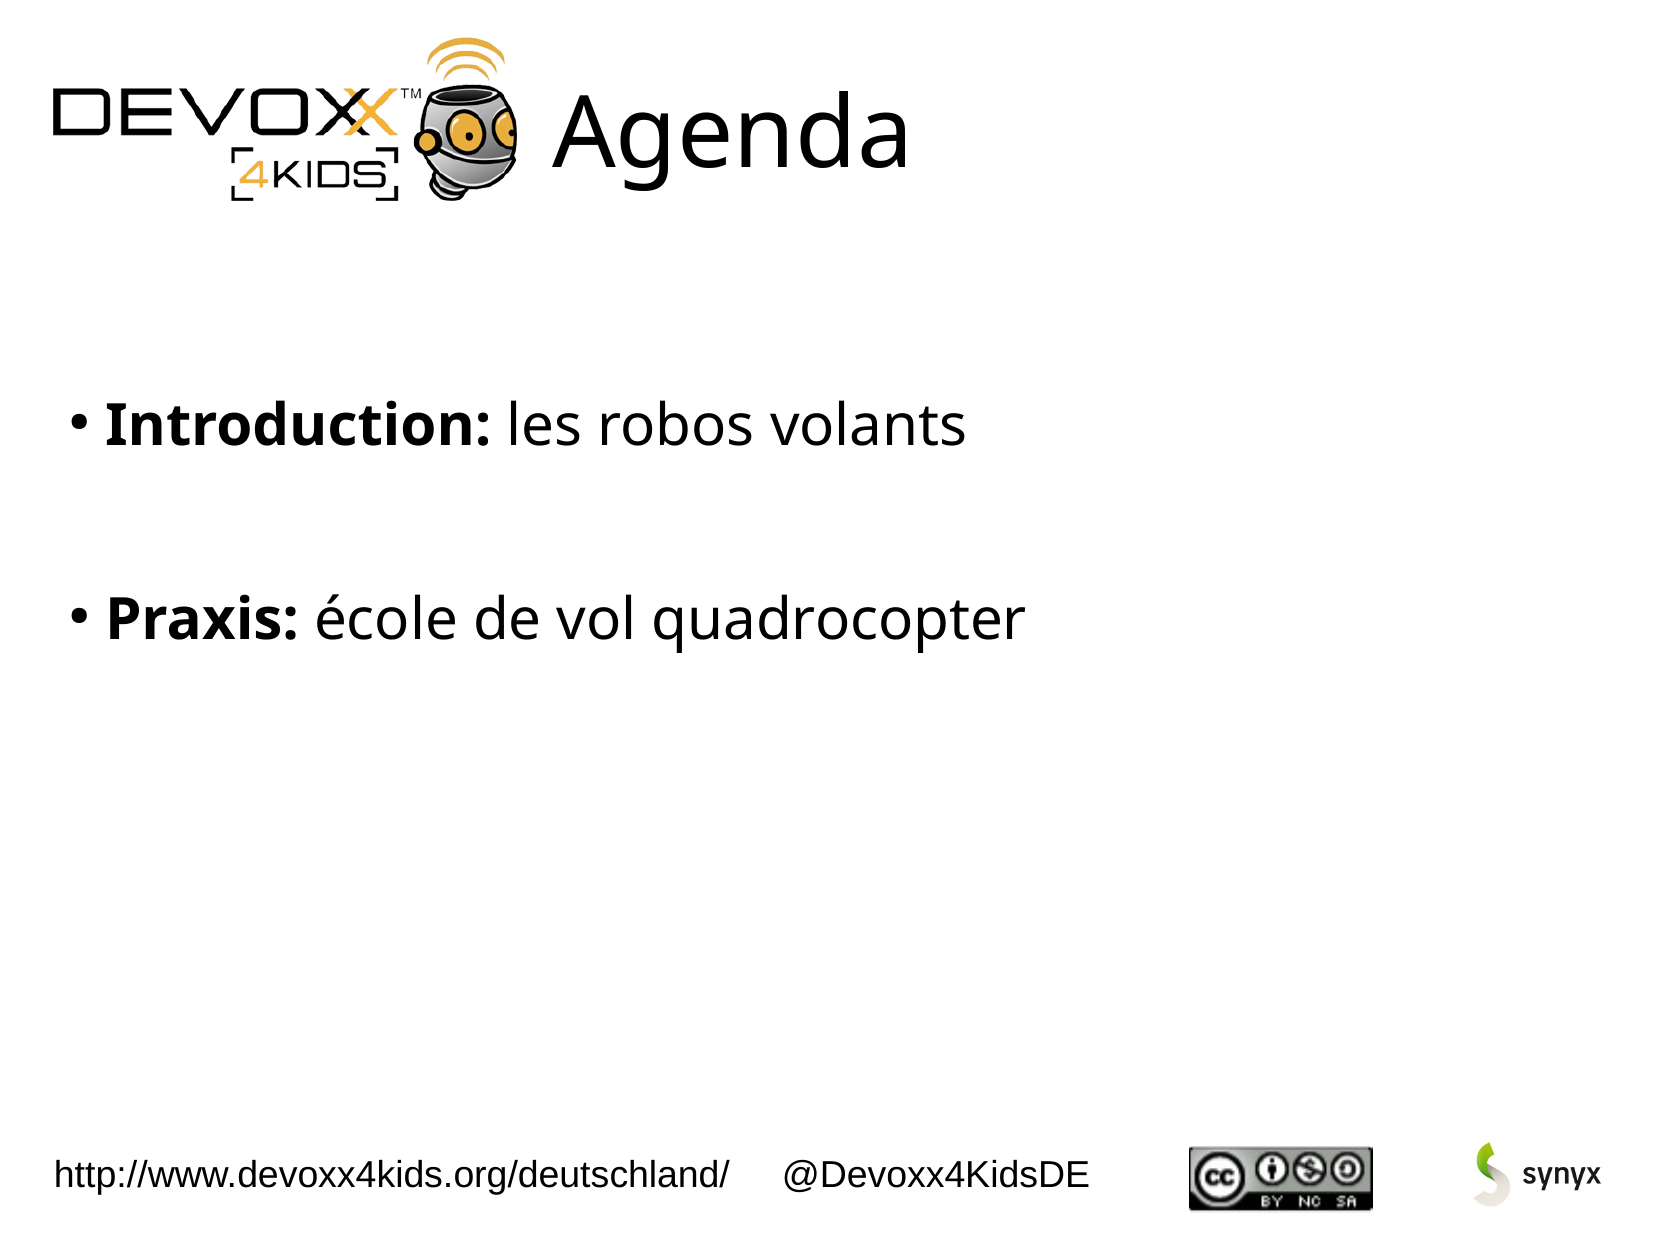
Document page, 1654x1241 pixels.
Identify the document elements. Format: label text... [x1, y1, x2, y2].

text_box Introduction: les robos volants Praxis: école de vol quadrocopter [69, 243, 1589, 895]
picture [1189, 1146, 1373, 1213]
picture [53, 37, 517, 201]
title Agenda [537, 60, 1595, 302]
picture [1455, 1128, 1616, 1223]
